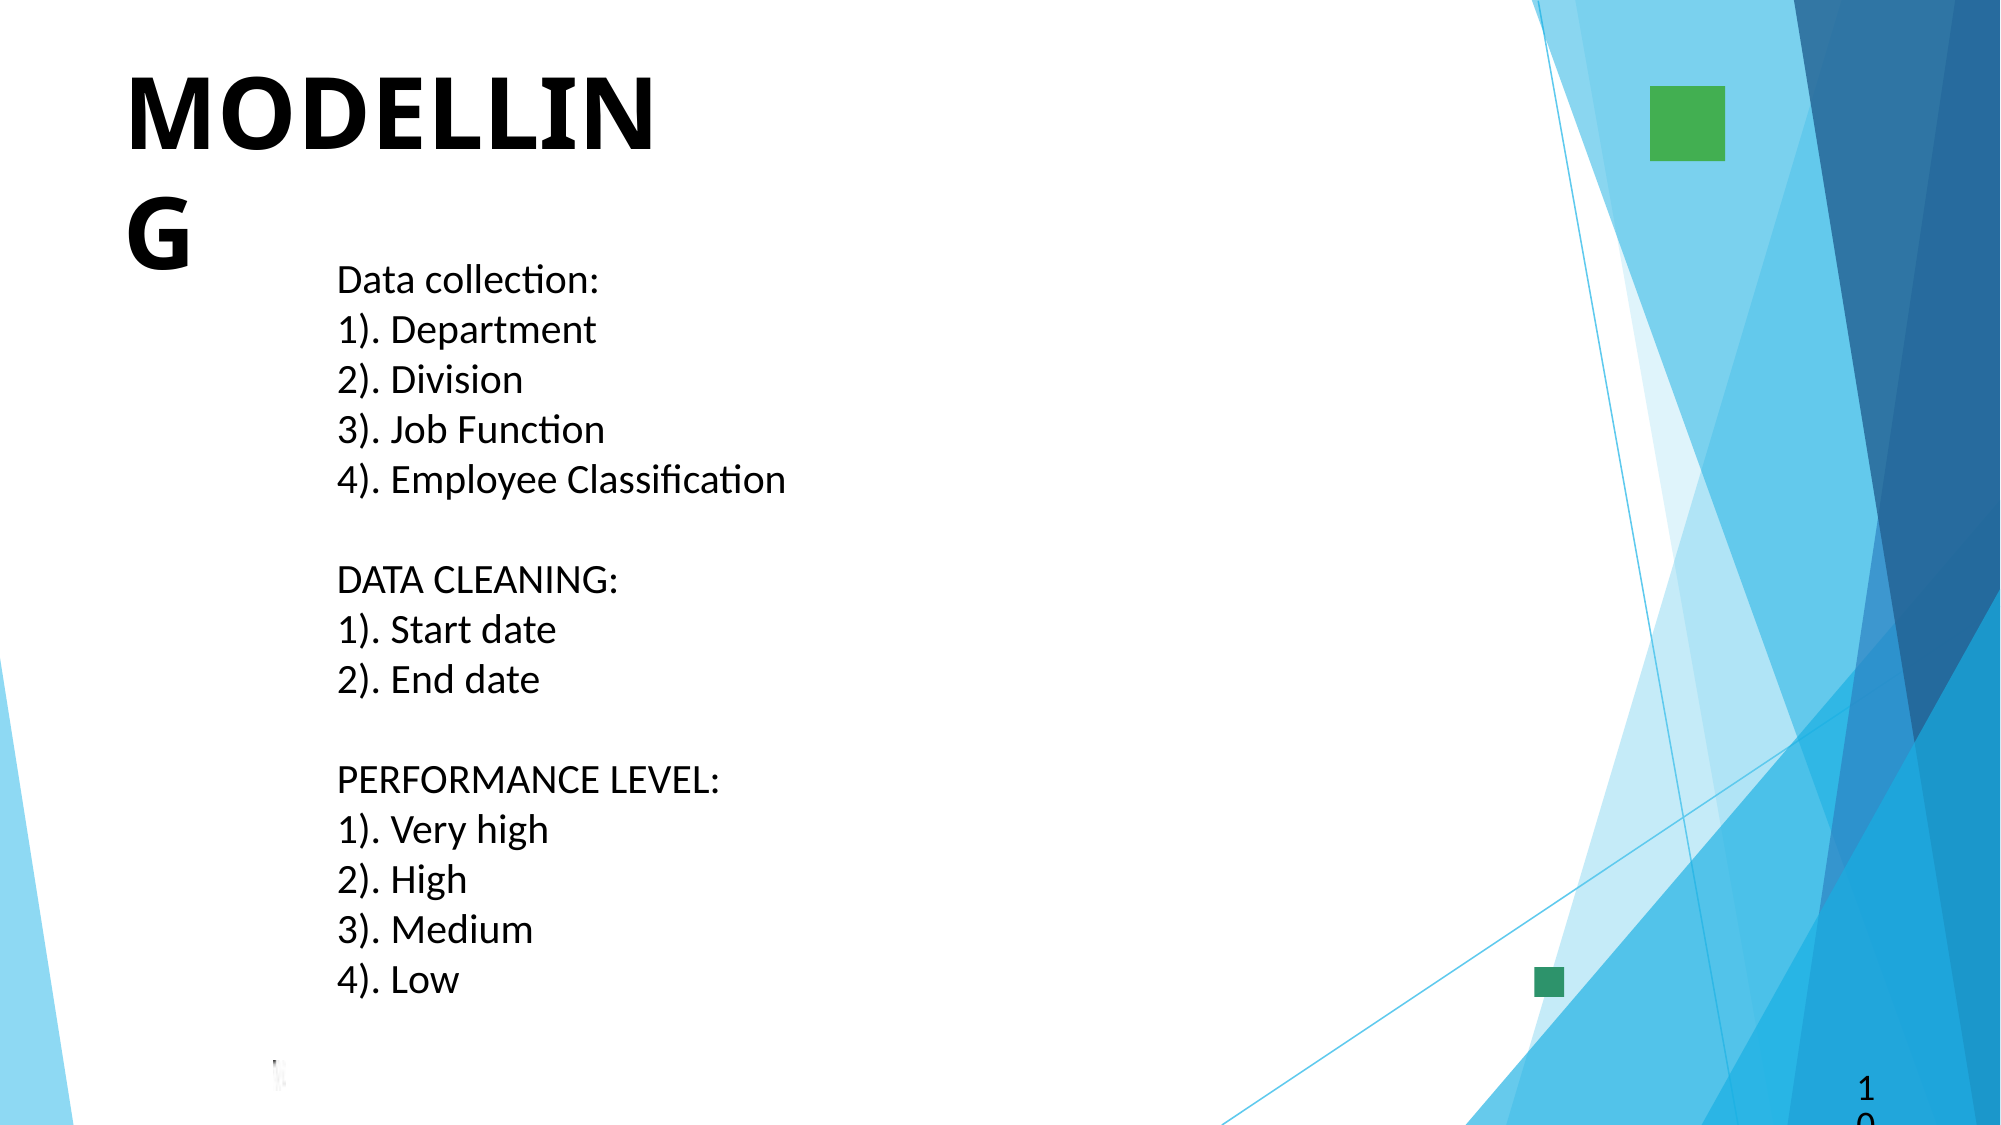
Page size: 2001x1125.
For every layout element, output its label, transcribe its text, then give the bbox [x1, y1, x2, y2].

text_box Data collection: 1). Department 2). Division 3). Job Function 4). Employee Classification DATA CLEANING: 1). Start date 2). End date PERFORMANCE LEVEL: 1). Very high 2). High 3). Medium 4). Low [321, 244, 1323, 1017]
text_box [1534, 967, 1565, 997]
text_box [1650, 86, 1726, 162]
text_box MODELLING [121, 47, 664, 173]
picture [273, 1060, 286, 1091]
text_box 10 [1849, 1061, 1888, 1094]
